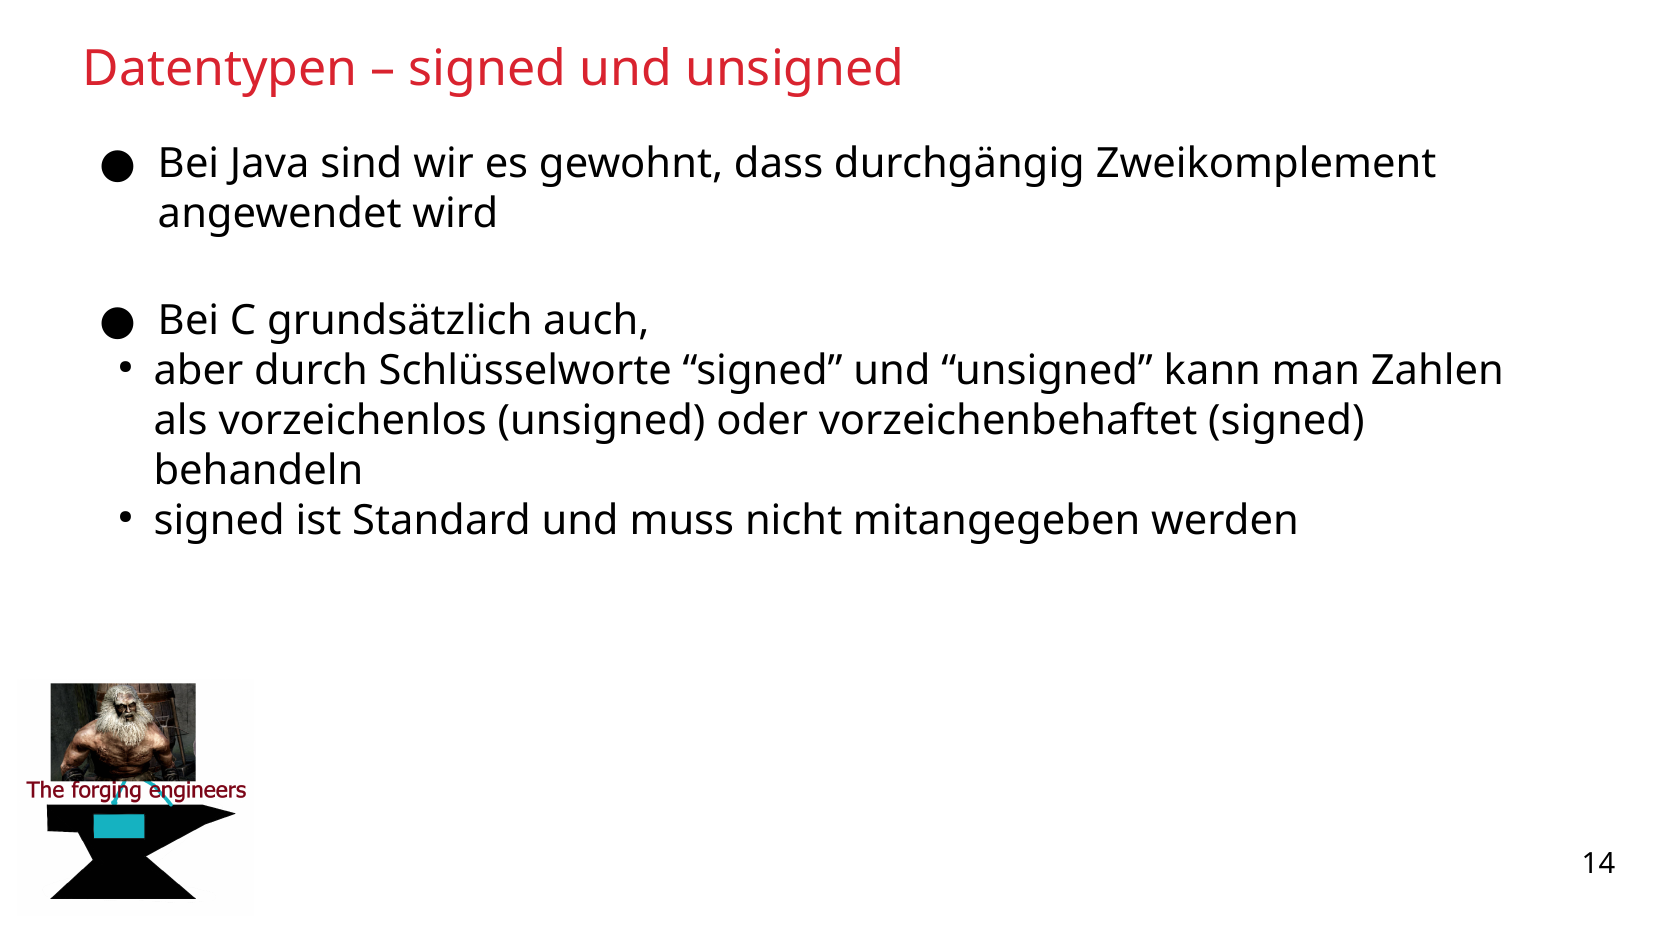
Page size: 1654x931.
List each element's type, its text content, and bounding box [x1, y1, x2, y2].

picture [17, 679, 254, 916]
subtitle Bei Java sind wir es gewohnt, dass durchgängig Zweikomplement angewendet wird Bei C grundsätzlich auch, aber durch Schlüsselworte “signed” und “unsigned” kann man Zahlen als vorzeichenlos (unsigned) oder vorzeichenbehaftet (signed) behandeln signed ist Standard und muss nicht mitangegeben werden [82, 135, 1560, 508]
title Datentypen – signed und unsigned [82, 37, 1571, 95]
